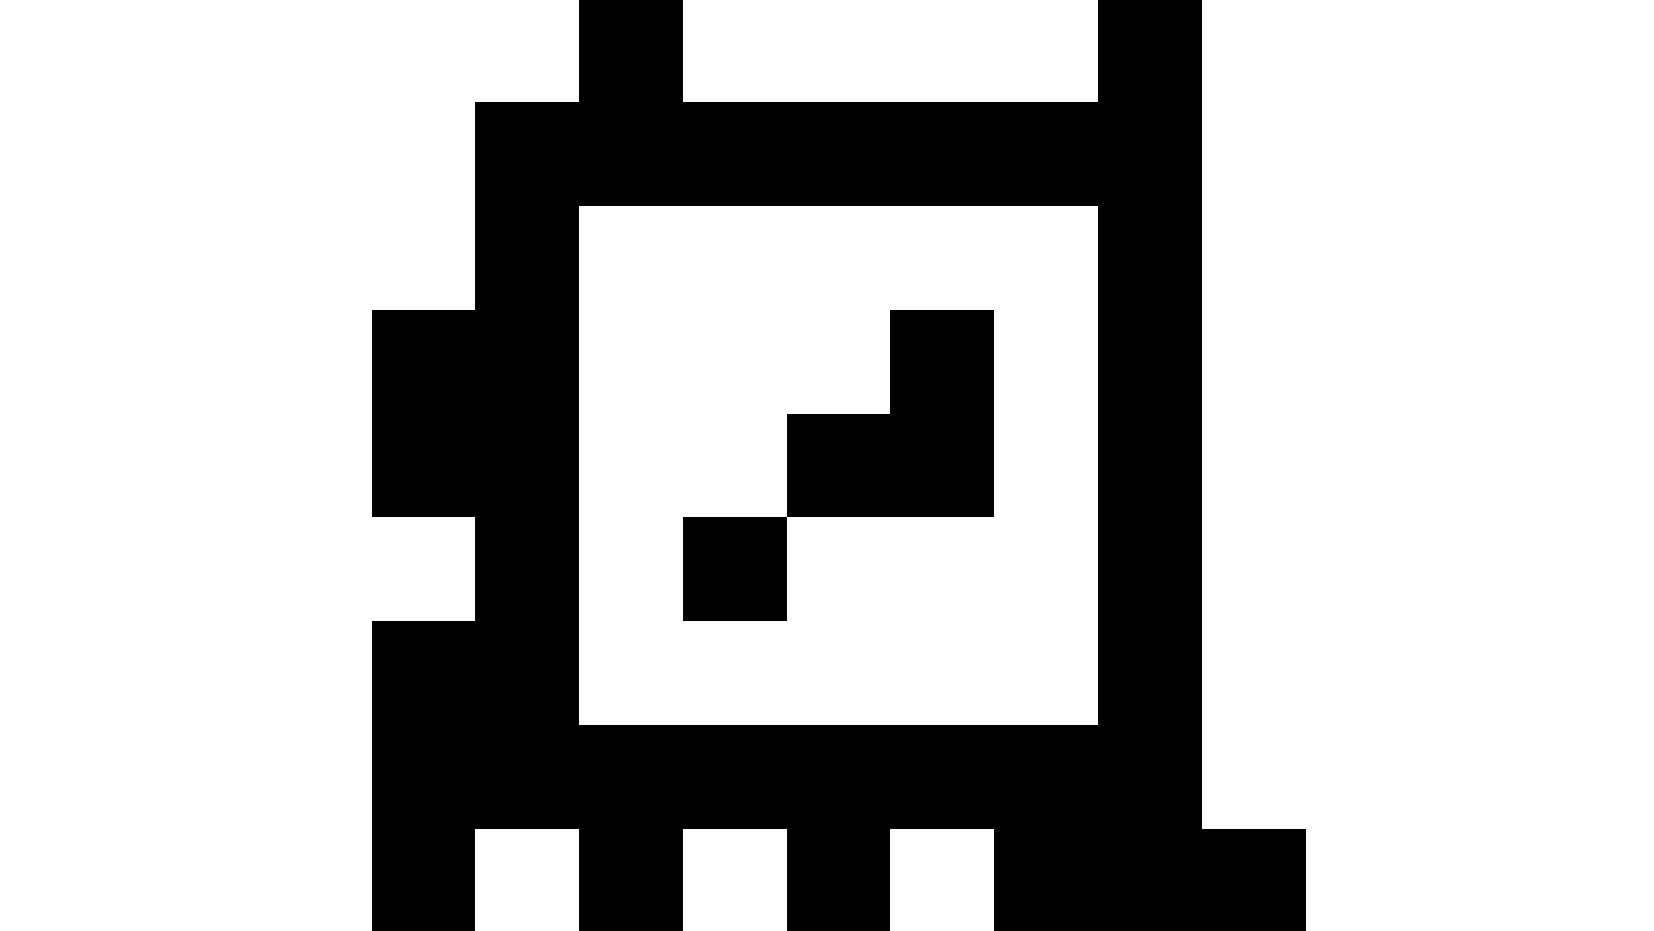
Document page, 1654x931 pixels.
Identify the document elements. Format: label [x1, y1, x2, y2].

picture [372, 0, 1306, 931]
